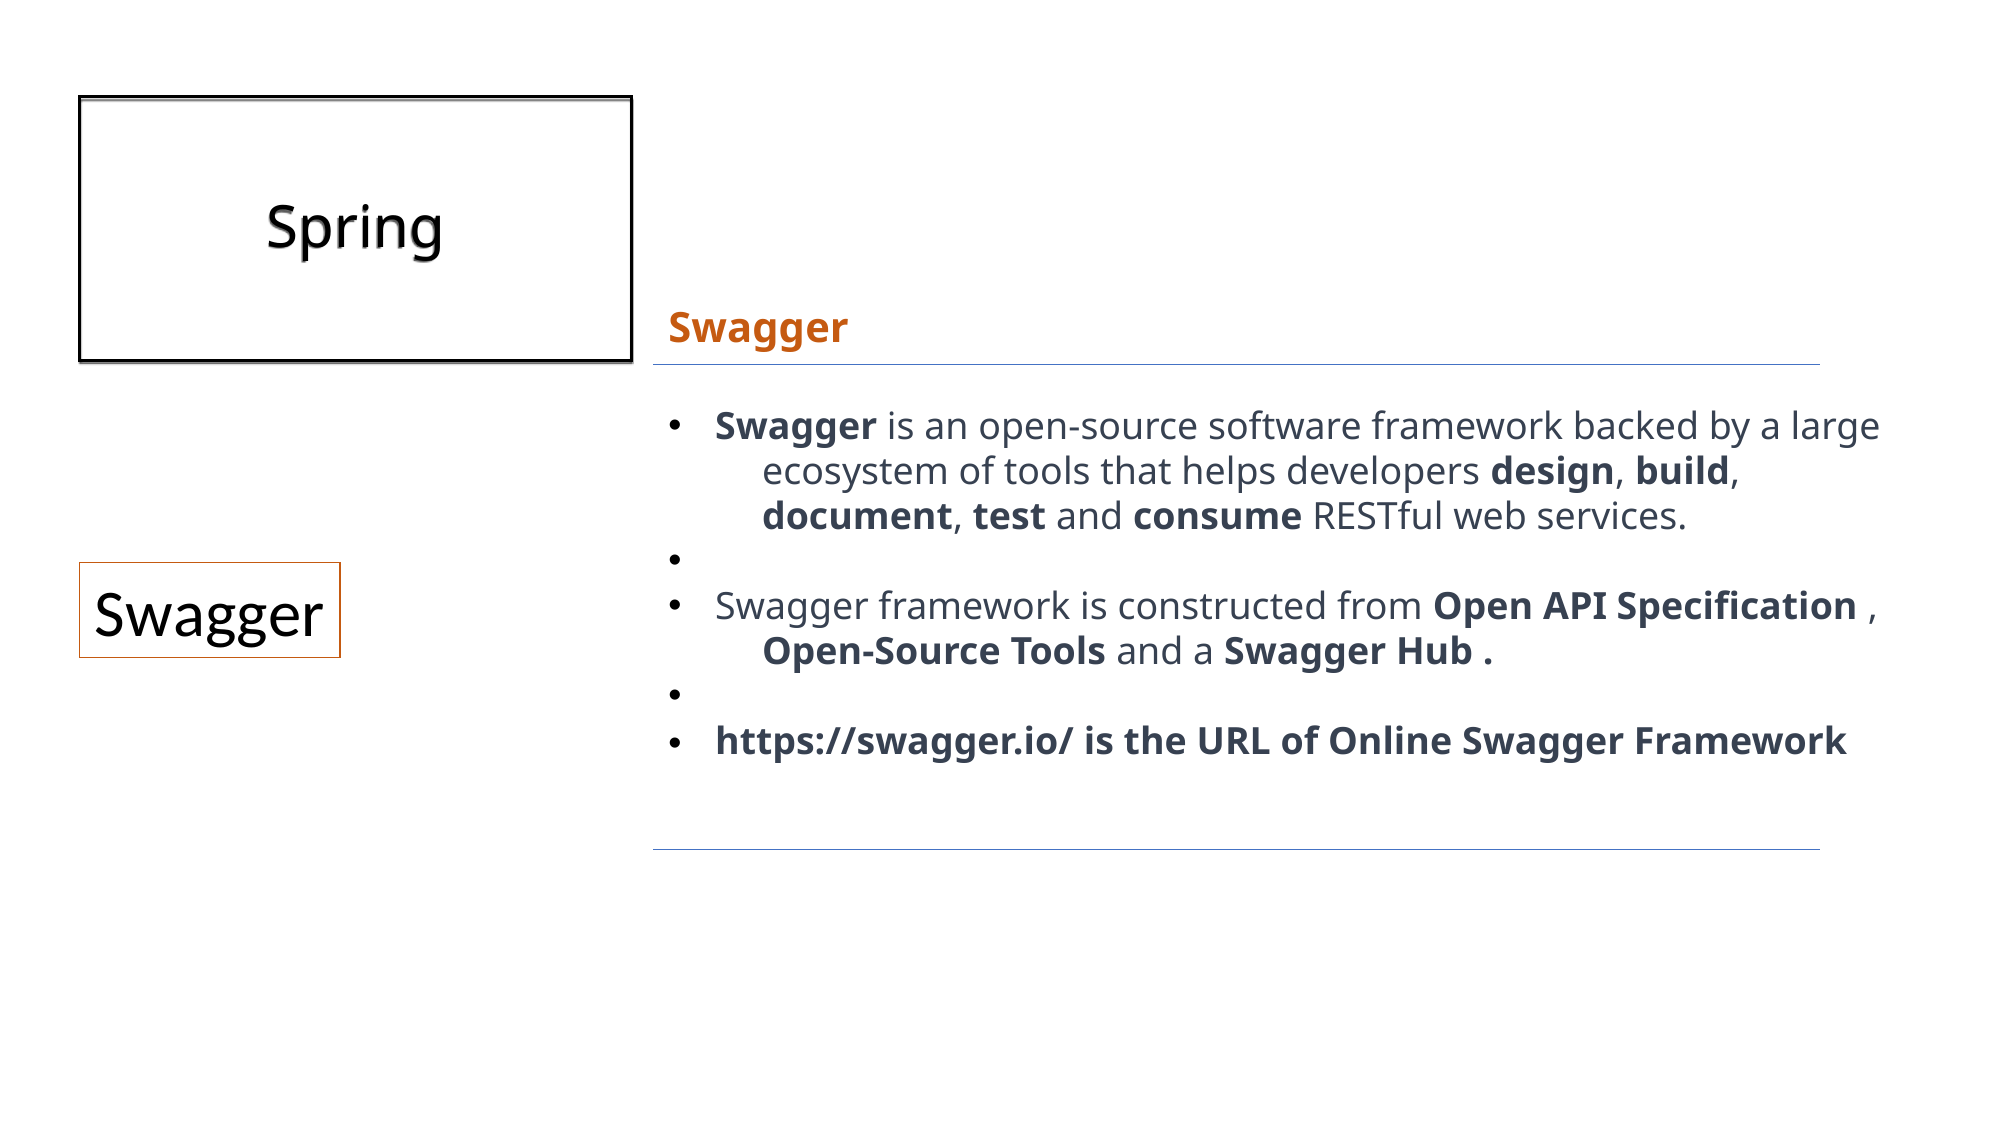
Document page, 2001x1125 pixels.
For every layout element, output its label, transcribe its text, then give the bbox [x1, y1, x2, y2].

title Spring [79, 96, 632, 361]
text_box Swagger [80, 562, 340, 658]
text_box Swagger [653, 293, 901, 359]
text_box Swagger is an open-source software framework backed by a large ecosystem of tools that helps developers design, build, document, test and consume RESTful web services. Swagger framework is constructed from Open API Specification , Open-Source Tools and a Swagger Hub . https://swagger.io/ is the URL of Online Swagger Framework [653, 394, 1906, 819]
